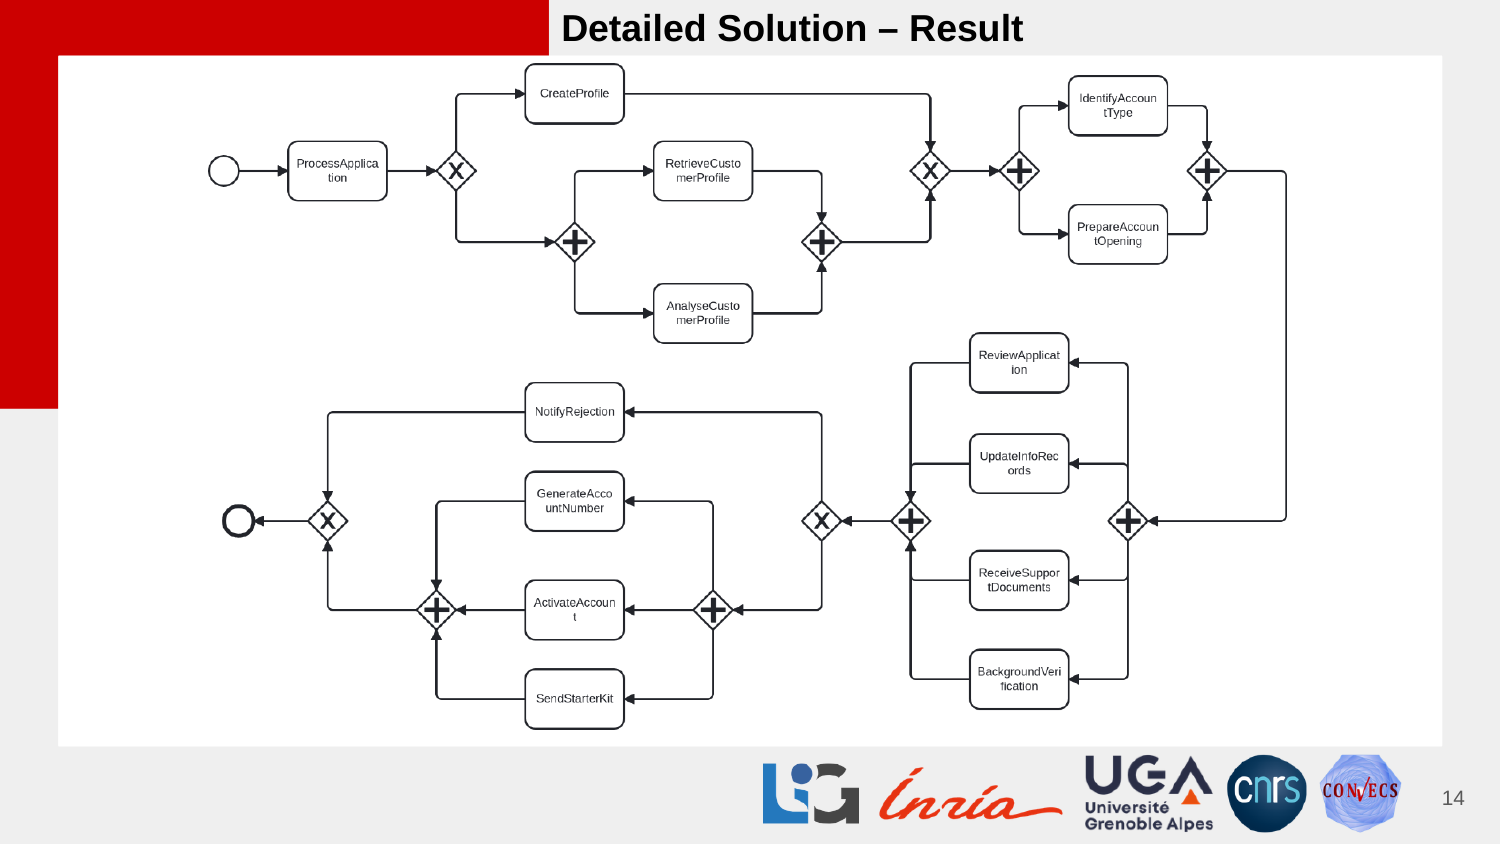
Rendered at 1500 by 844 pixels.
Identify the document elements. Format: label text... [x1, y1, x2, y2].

text_box Detailed Solution – Result [546, 0, 1441, 55]
picture [0, 0, 1500, 844]
slide_number <number> [1389, 764, 1480, 830]
